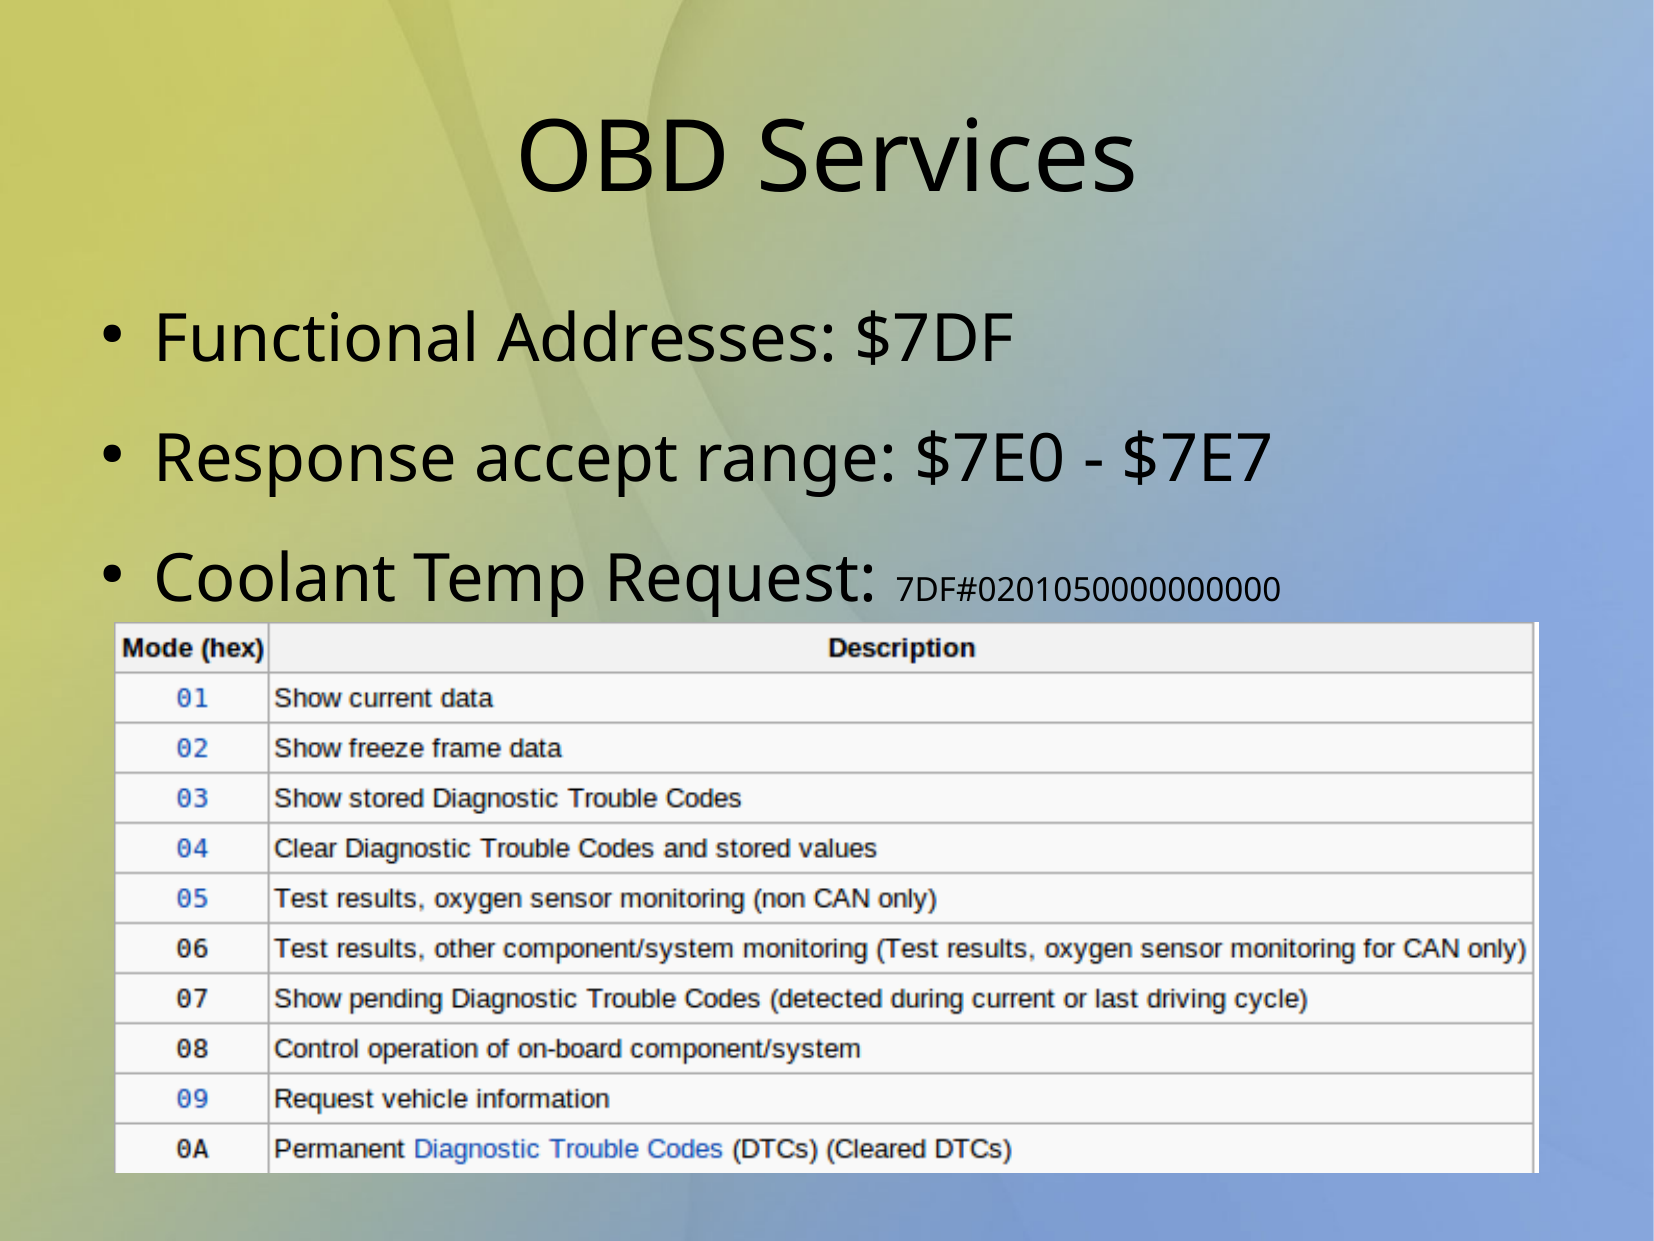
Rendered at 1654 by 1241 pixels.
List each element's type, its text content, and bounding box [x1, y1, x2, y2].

list Functional Addresses: $7DF Response accept range: $7E0 - $7E7 Coolant Temp Request: 7DF#0201050000000000 [82, 290, 1571, 1109]
picture [0, 0, 1654, 1241]
title OBD Services [82, 49, 1571, 257]
